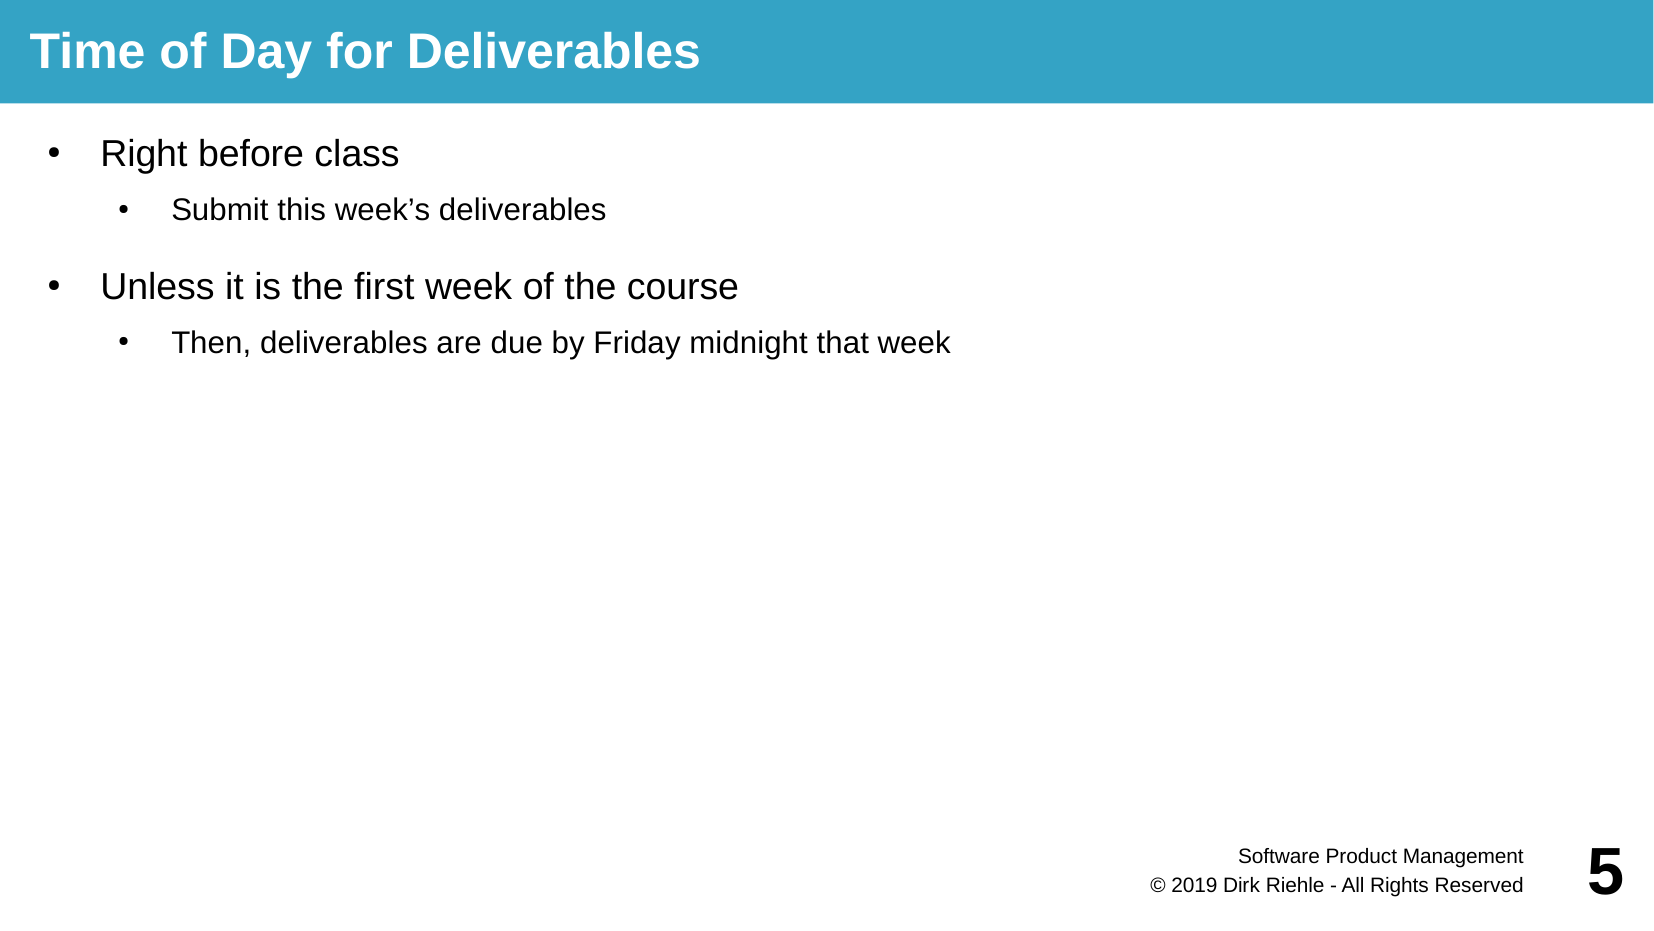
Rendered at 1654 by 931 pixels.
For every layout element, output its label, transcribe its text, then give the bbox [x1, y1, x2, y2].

list Right before class Submit this week’s deliverables Unless it is the first week of the course Then, deliverables are due by Friday midnight that week [29, 132, 1625, 813]
title Time of Day for Deliverables [0, 0, 1654, 104]
